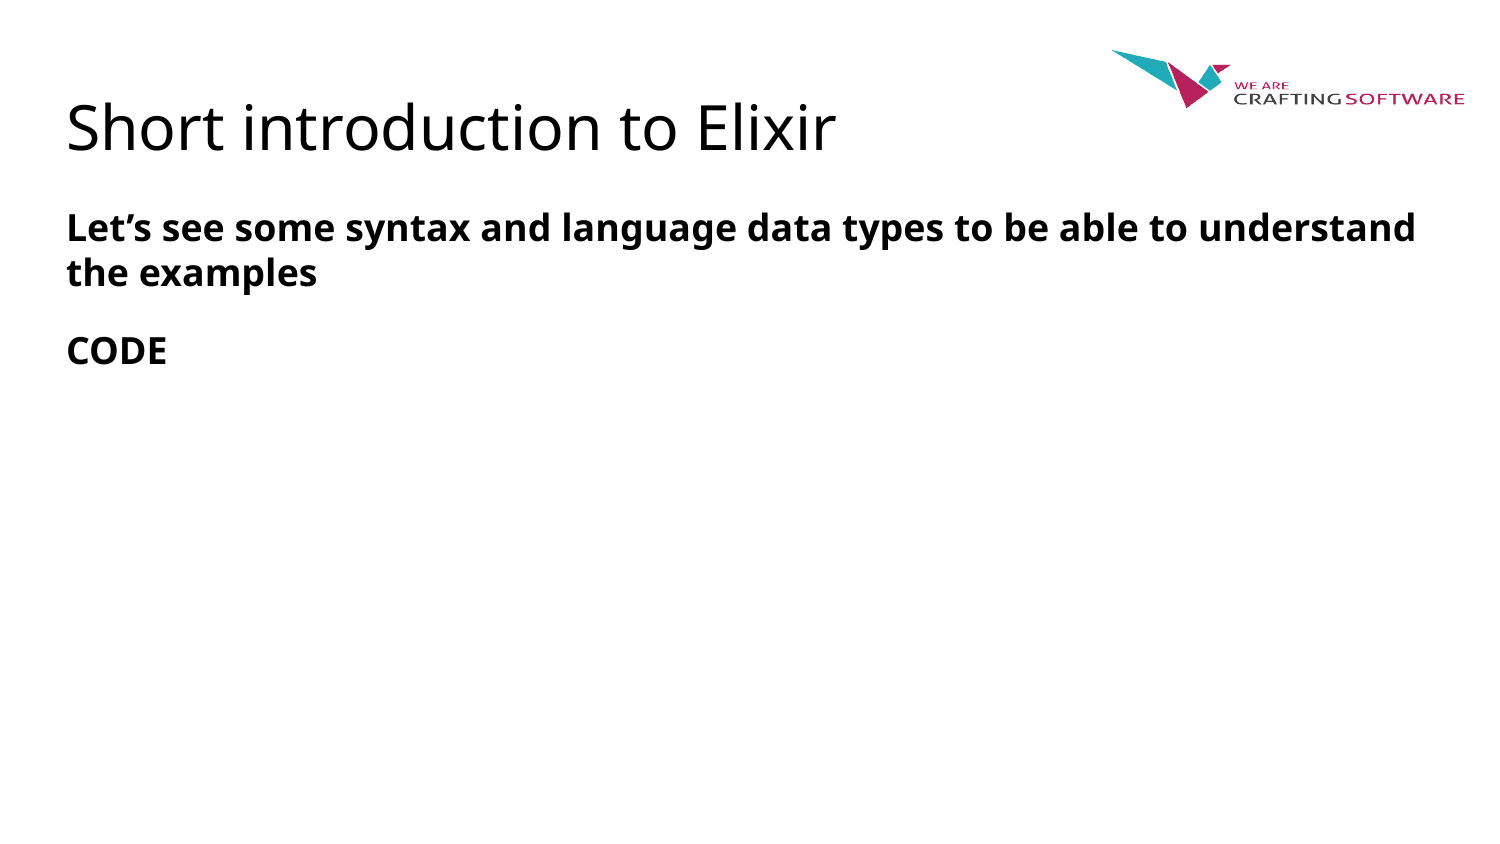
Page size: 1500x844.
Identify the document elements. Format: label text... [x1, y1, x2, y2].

title Short introduction to Elixir [51, 72, 1449, 167]
picture [1094, 0, 1481, 163]
list Let’s see some syntax and language data types to be able to understand the examples CODE [51, 189, 1449, 750]
